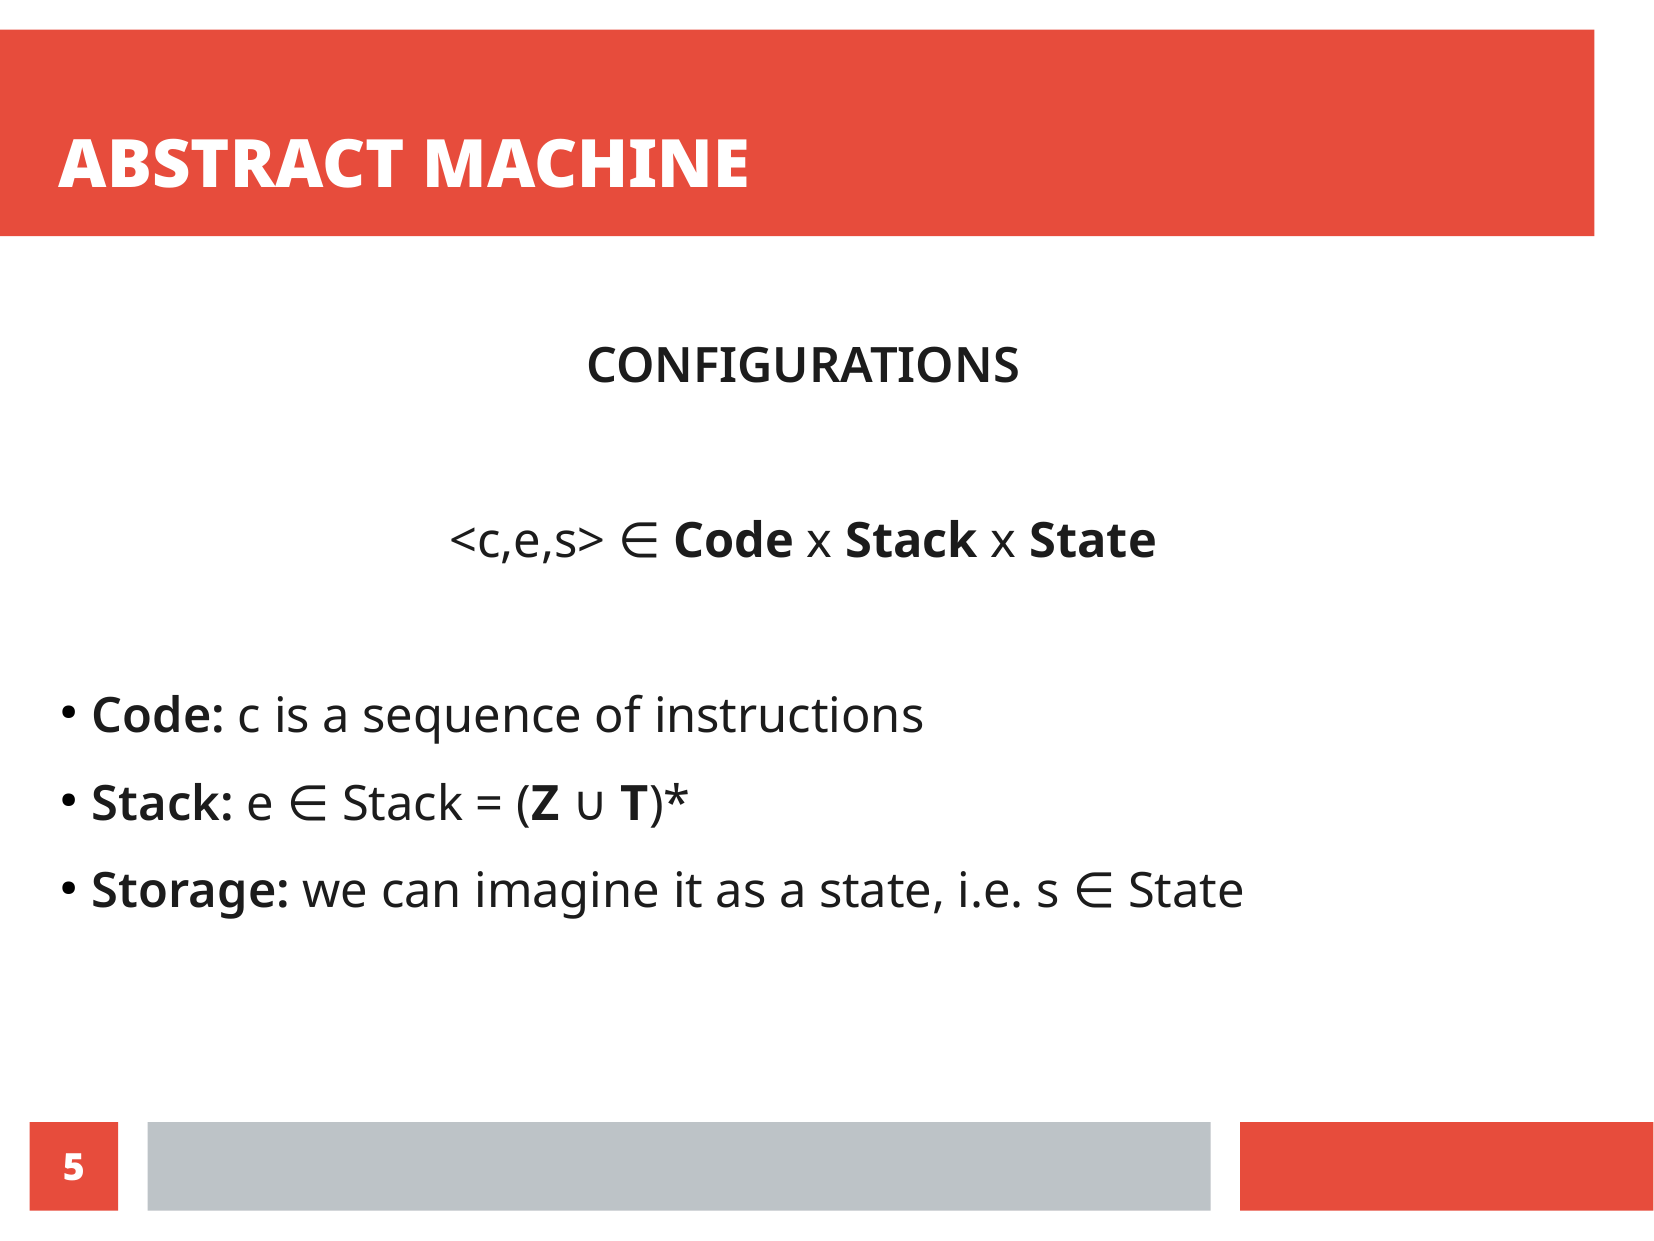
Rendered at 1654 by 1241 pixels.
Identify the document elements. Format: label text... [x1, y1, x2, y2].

list CONFIGURATIONS <c,e,s> ∈ Code x Stack x State Code: c is a sequence of instructions Stack: e ∈ Stack = (Z ∪ T)* Storage: we can imagine it as a state, i.e. s ∈ State [60, 330, 1546, 931]
title ABSTRACT MACHINE [59, 59, 1595, 207]
